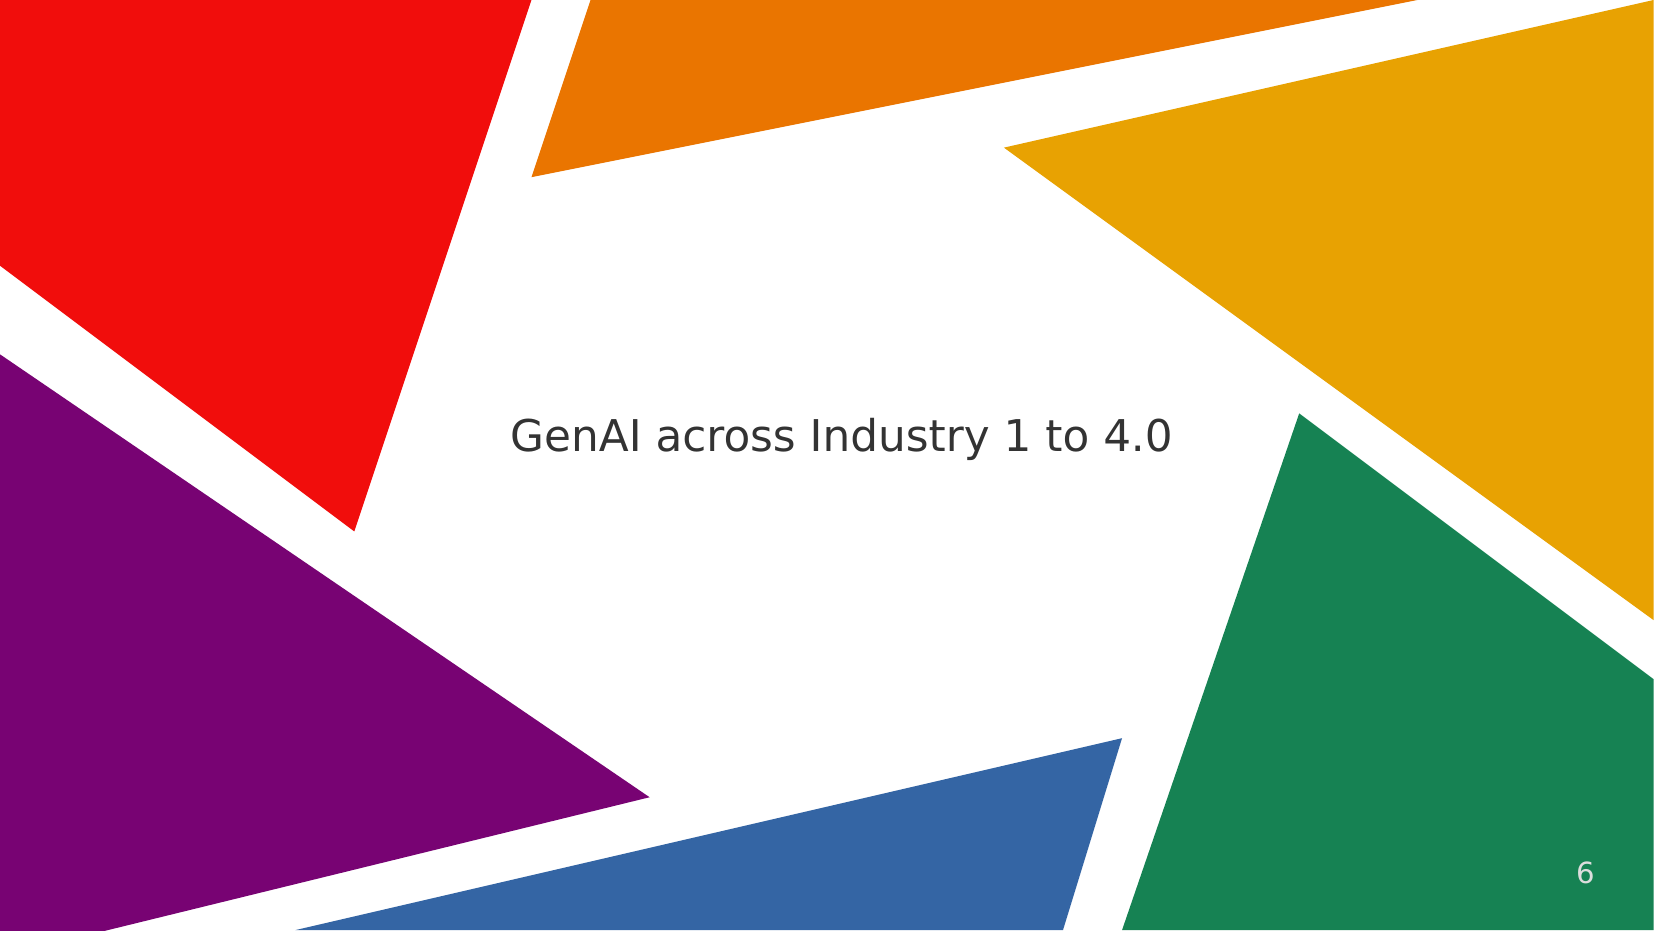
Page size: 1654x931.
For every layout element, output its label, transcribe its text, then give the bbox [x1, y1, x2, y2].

title GenAI across Industry 1 to 4.0 [487, 347, 1197, 526]
